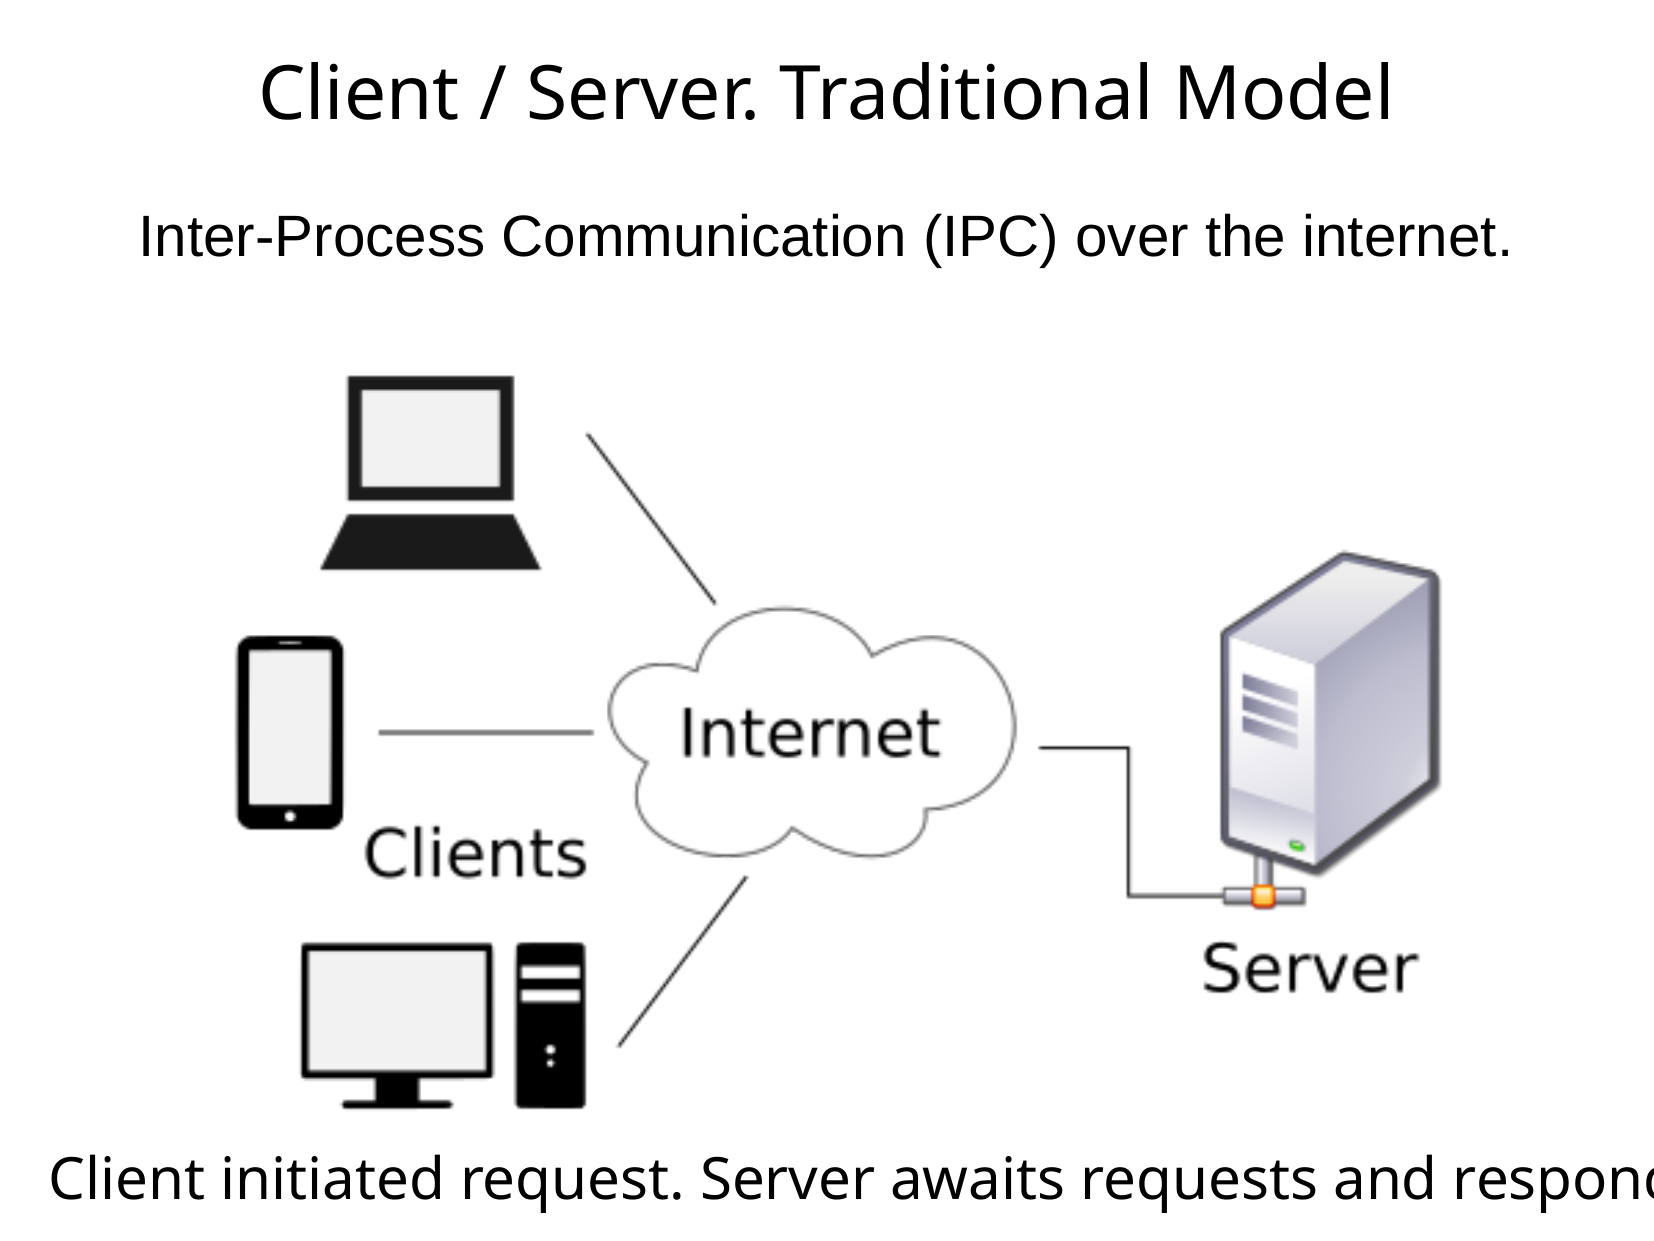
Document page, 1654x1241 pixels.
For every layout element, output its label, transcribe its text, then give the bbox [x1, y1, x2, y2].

picture [123, 319, 1503, 1113]
text_box Client initiated request. Server awaits requests and responds. [34, 1113, 1608, 1241]
title Client / Server. Traditional Model [82, 48, 1571, 132]
subtitle Inter-Process Communication (IPC) over the internet. [82, 152, 1571, 320]
